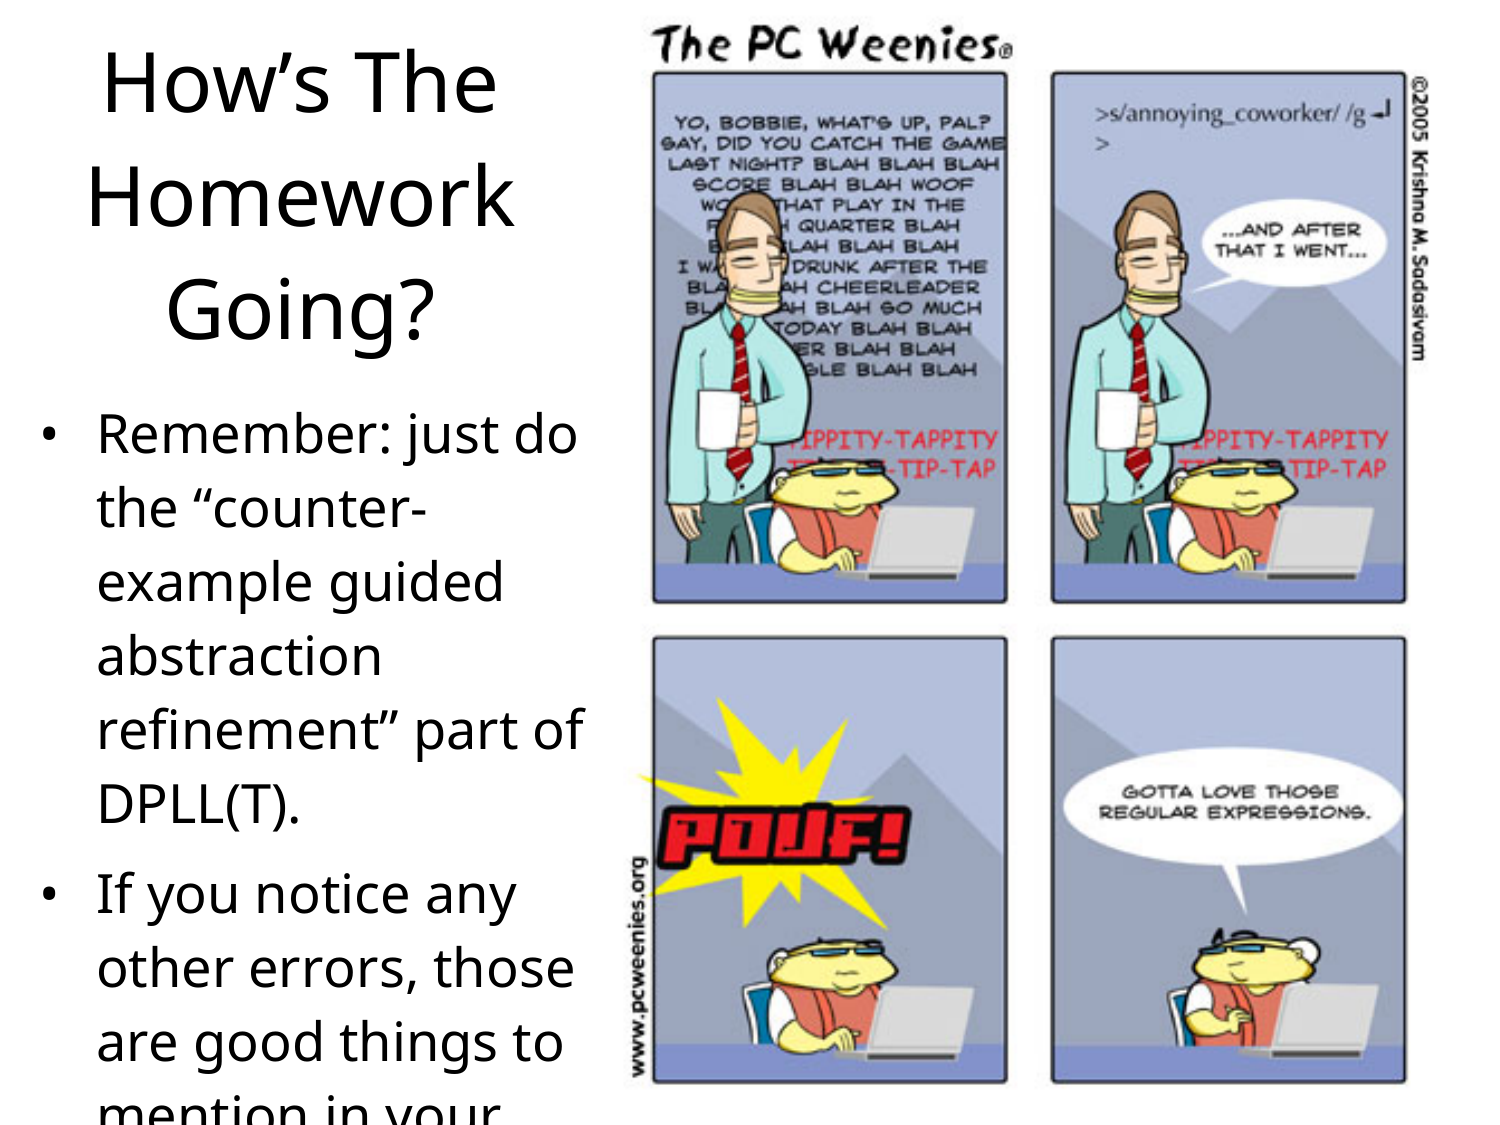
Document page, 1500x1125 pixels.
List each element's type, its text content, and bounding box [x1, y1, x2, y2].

text_box Remember: just do the “counter-example guided abstraction refinement” part of DPLL(T). If you notice any other errors, those are good things to mention in your text. :-) [24, 387, 625, 1100]
picture [535, 0, 1500, 1125]
title How’s The Homework Going? [62, 40, 538, 347]
